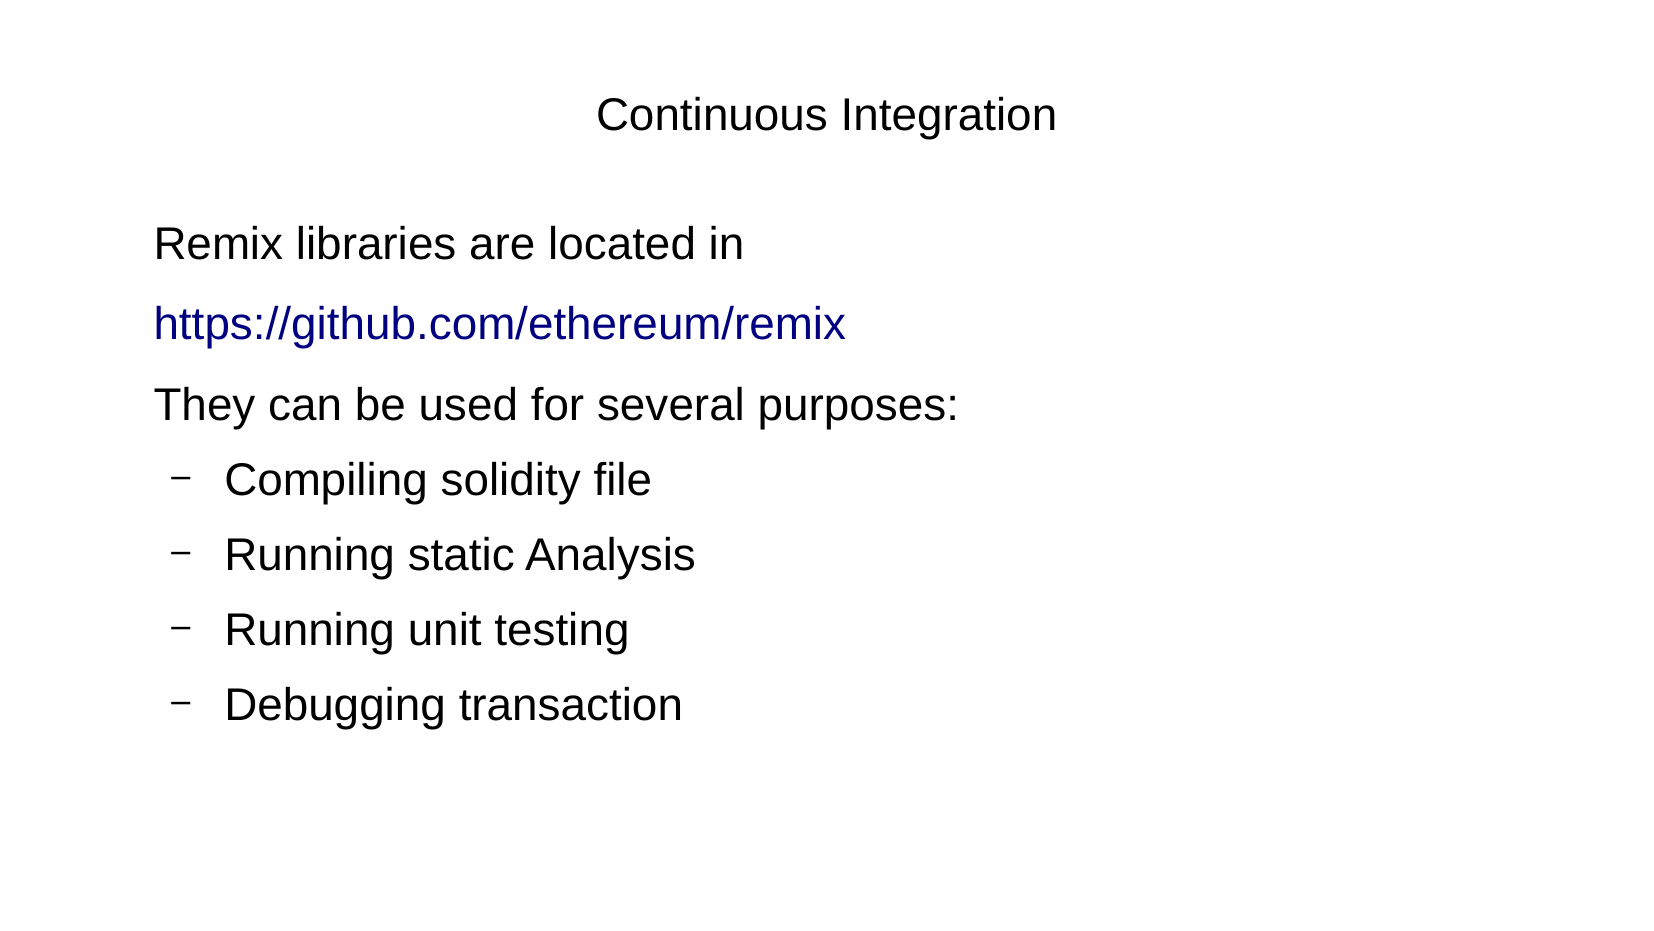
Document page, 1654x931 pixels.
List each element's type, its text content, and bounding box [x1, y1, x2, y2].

list Remix libraries are located in https://github.com/ethereum/remix They can be used for several purposes: Compiling solidity file Running static Analysis Running unit testing Debugging transaction [82, 217, 1571, 758]
title Continuous Integration [82, 37, 1571, 193]
